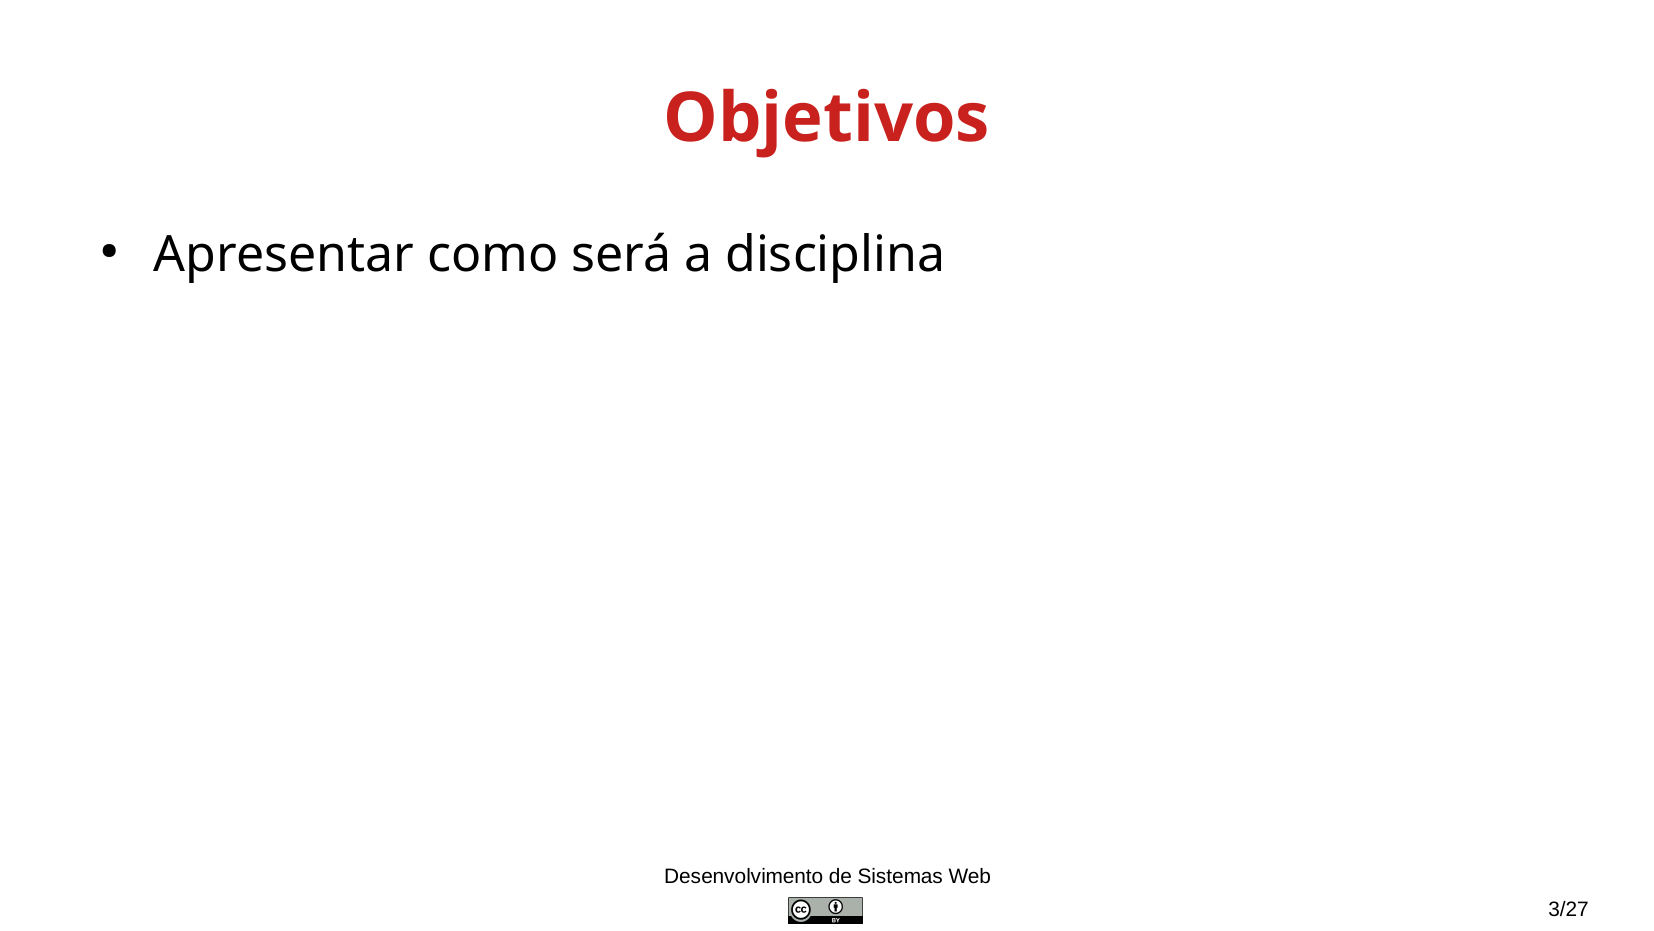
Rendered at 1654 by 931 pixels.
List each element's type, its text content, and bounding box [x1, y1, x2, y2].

title Objetivos [82, 37, 1571, 193]
list Apresentar como será a disciplina [82, 217, 1571, 827]
picture [788, 897, 863, 924]
